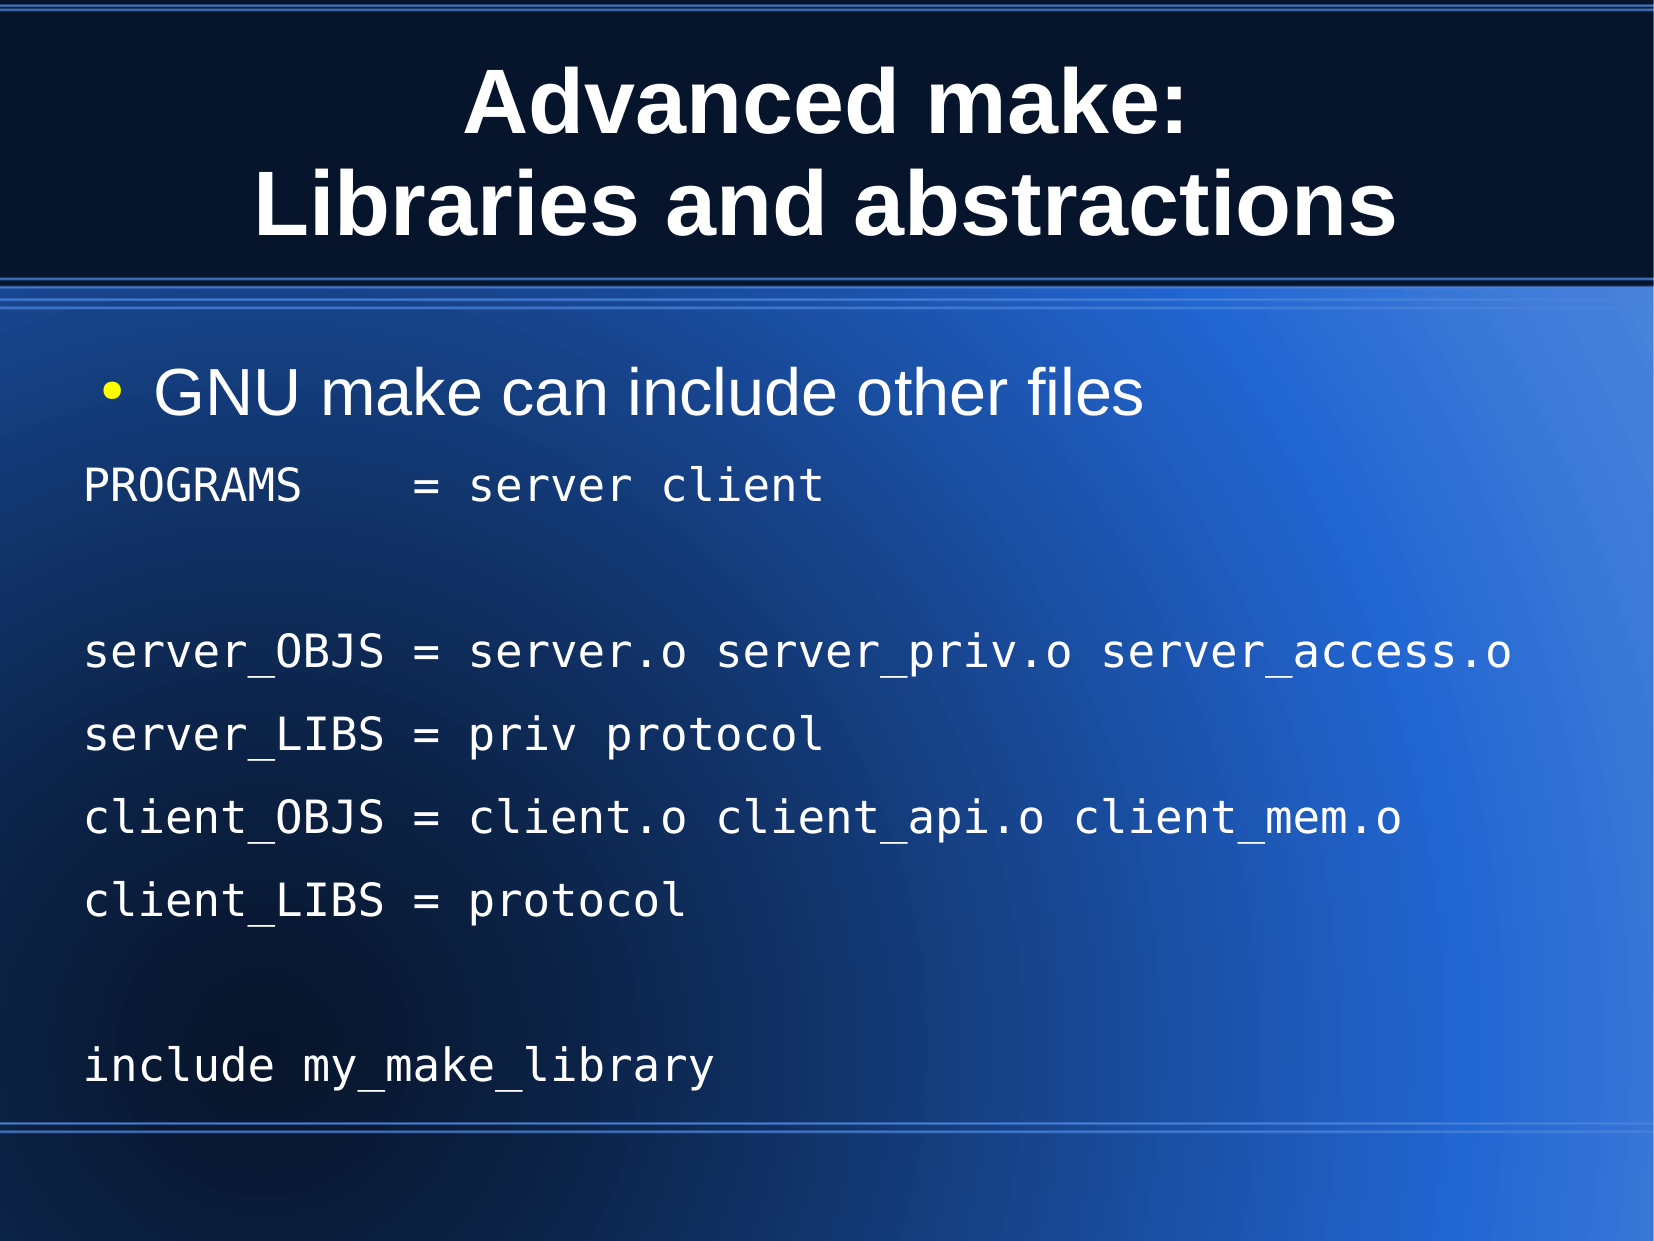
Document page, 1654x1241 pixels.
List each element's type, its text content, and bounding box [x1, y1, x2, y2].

list GNU make can include other files PROGRAMS = server client server_OBJS = server.o server_priv.o server_access.o server_LIBS = priv protocol client_OBJS = client.o client_api.o client_mem.o client_LIBS = protocol include my_make_library [82, 355, 1571, 1093]
picture [0, 0, 1654, 1241]
title Advanced make: Libraries and abstractions [82, 49, 1571, 257]
